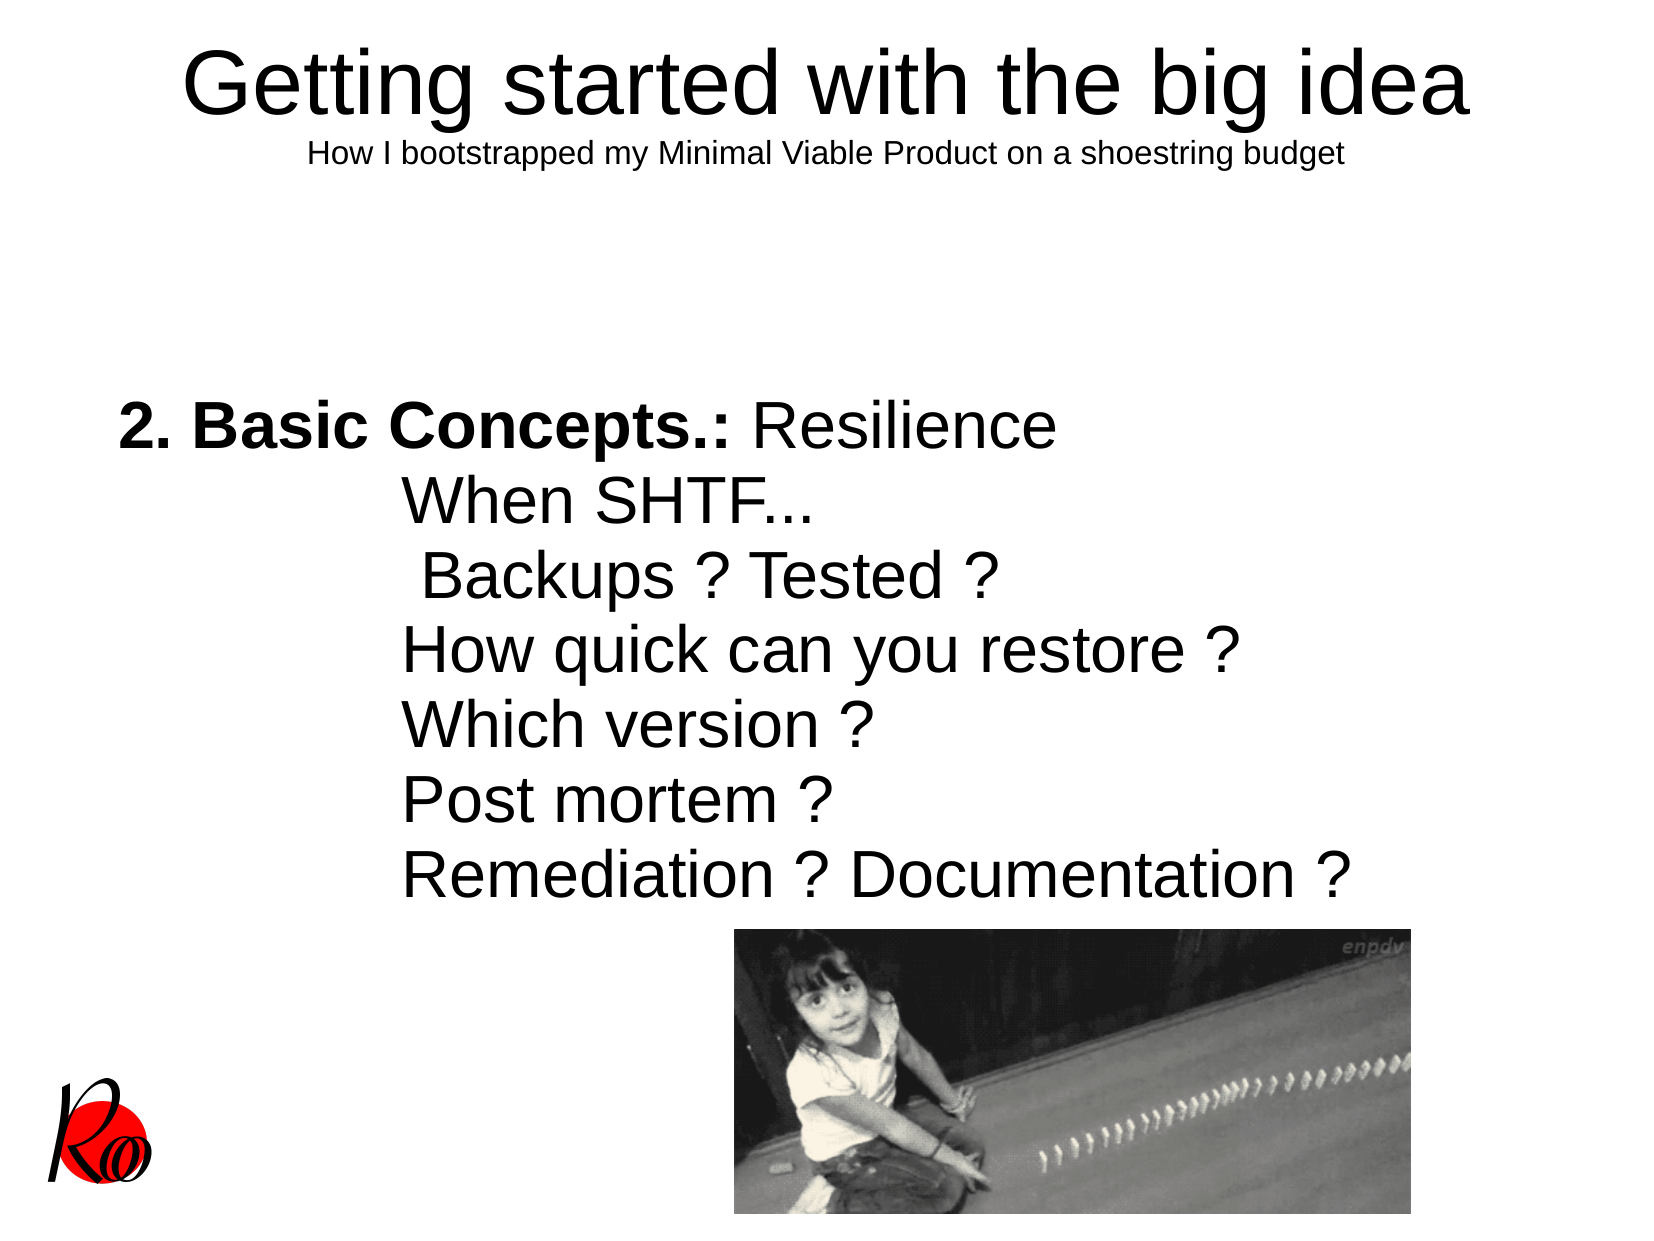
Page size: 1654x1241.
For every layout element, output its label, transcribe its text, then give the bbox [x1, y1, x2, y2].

picture [45, 1078, 152, 1186]
picture [734, 929, 1411, 1214]
subtitle 2. Basic Concepts.: Resilience When SHTF... Backups ? Tested ? How quick can you restore ? Which version ? Post mortem ? Remediation ? Documentation ? [82, 290, 1571, 1010]
title Getting started with the big idea How I bootstrapped my Minimal Viable Product on a shoestring budget [82, 32, 1571, 274]
